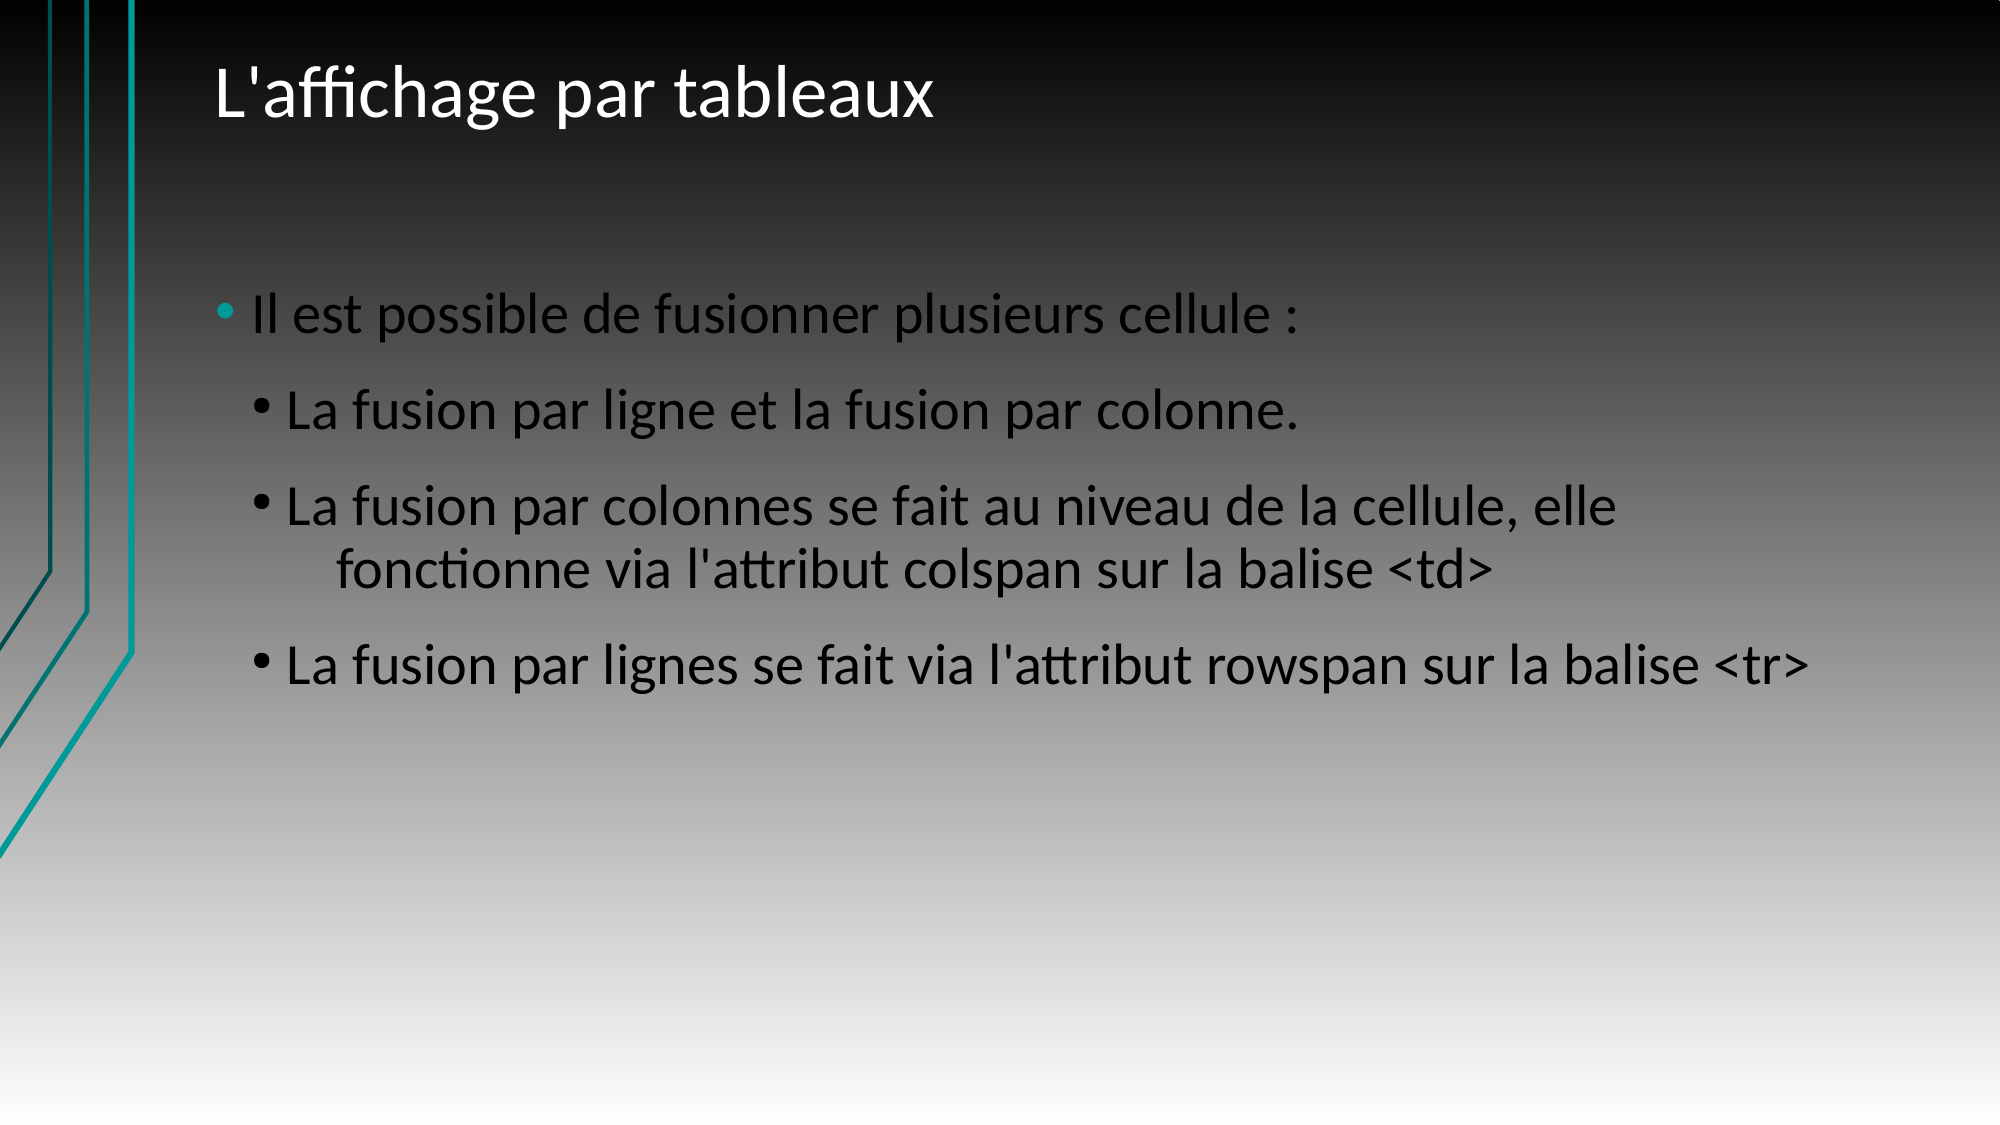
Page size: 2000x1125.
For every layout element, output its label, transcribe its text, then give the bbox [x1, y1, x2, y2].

title L'affichage par tableaux [200, 45, 1900, 149]
text_box Il est possible de fusionner plusieurs cellule : La fusion par ligne et la fusion par colonne. La fusion par colonnes se fait au niveau de la cellule, elle fonctionne via l'attribut colspan sur la balise <td> La fusion par lignes se fait via l'attribut rowspan sur la balise <tr> [200, 275, 1901, 512]
